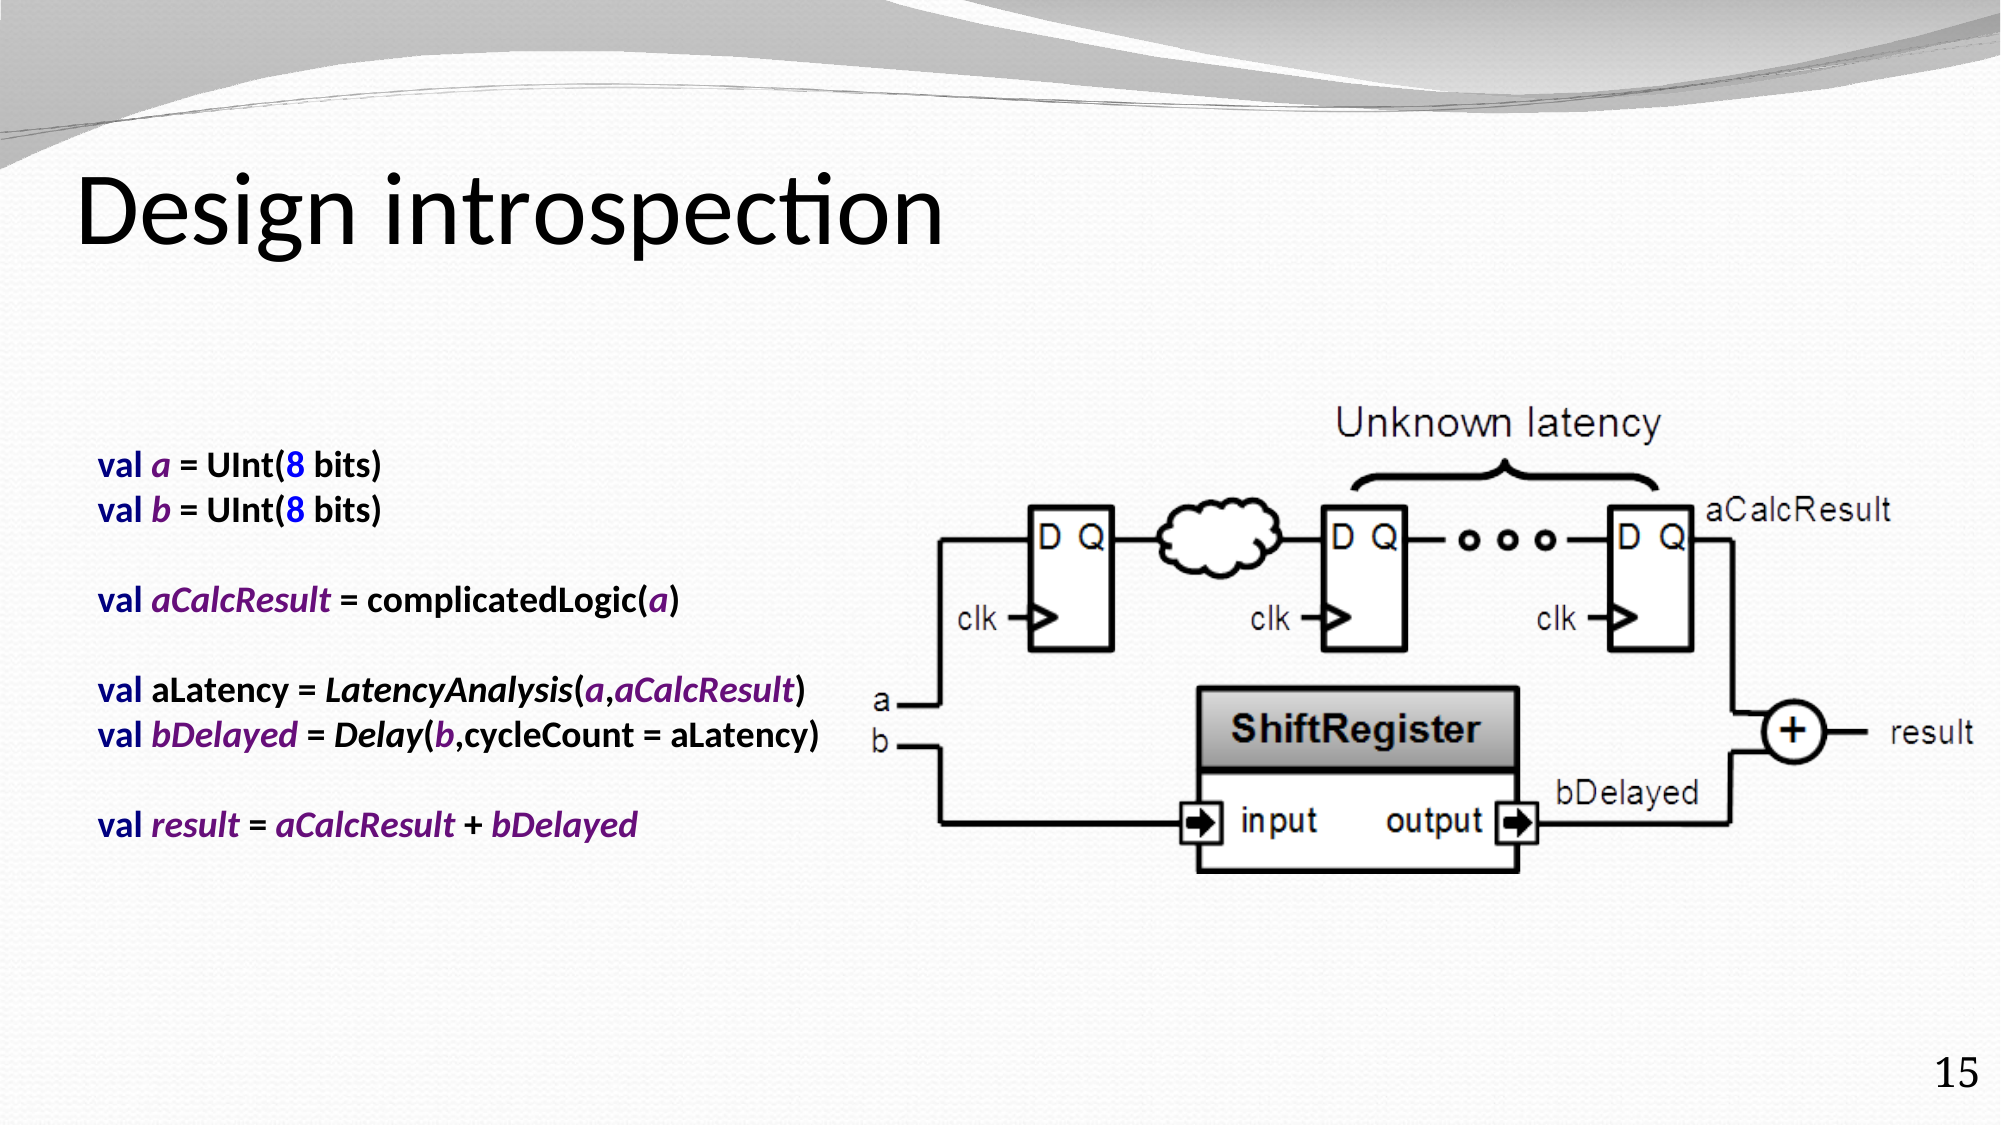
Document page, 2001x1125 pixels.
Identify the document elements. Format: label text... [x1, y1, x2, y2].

title Design introspection [75, 78, 1471, 266]
picture [0, 0, 2001, 1125]
text_box val a = UInt(8 bits) val b = UInt(8 bits) val aCalcResult = complicatedLogic(a) val aLatency = LatencyAnalysis(a,aCalcResult) val bDelayed = Delay(b,cycleCount = aLatency) val result = aCalcResult + bDelayed [82, 432, 836, 898]
text_box <numéro> [1813, 1042, 1981, 1103]
